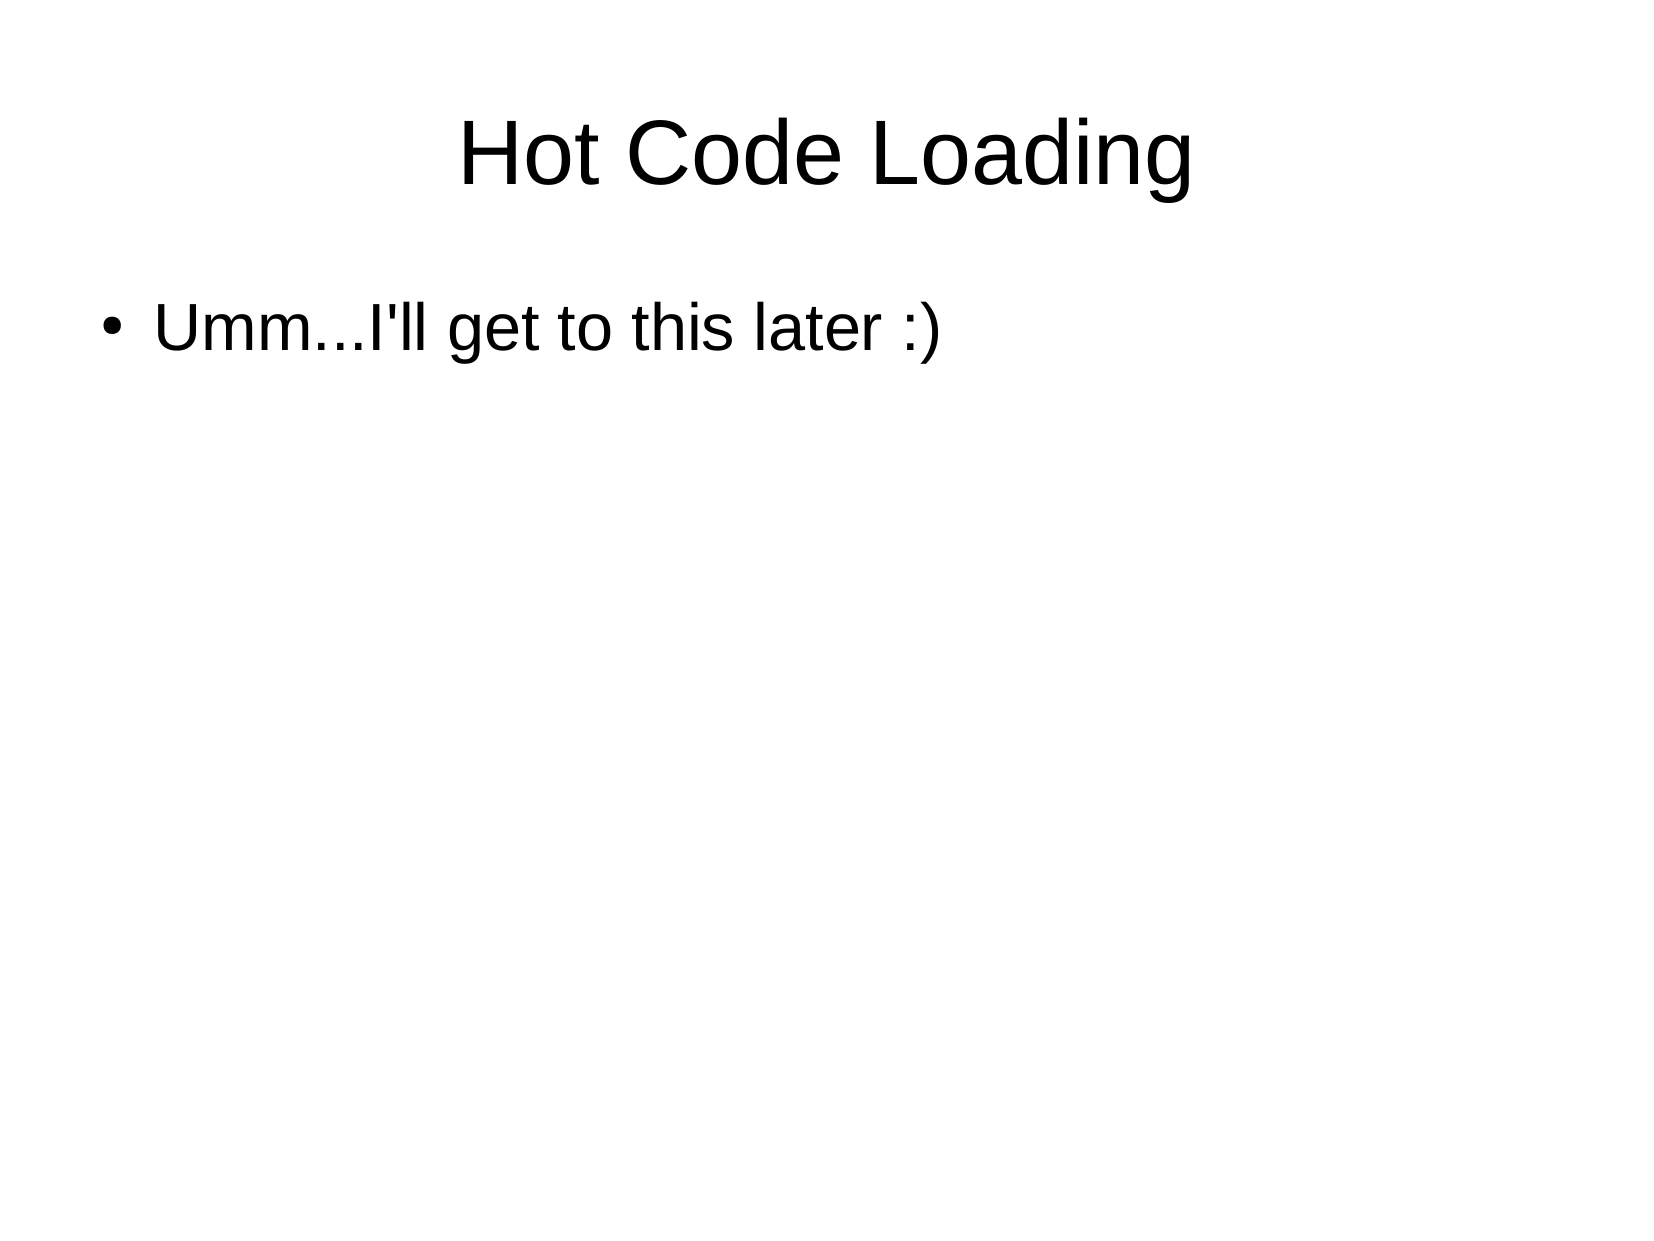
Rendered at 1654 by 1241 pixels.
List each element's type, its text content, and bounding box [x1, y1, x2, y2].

title Hot Code Loading [82, 49, 1571, 257]
list Umm...I'll get to this later :) [82, 290, 1571, 1109]
